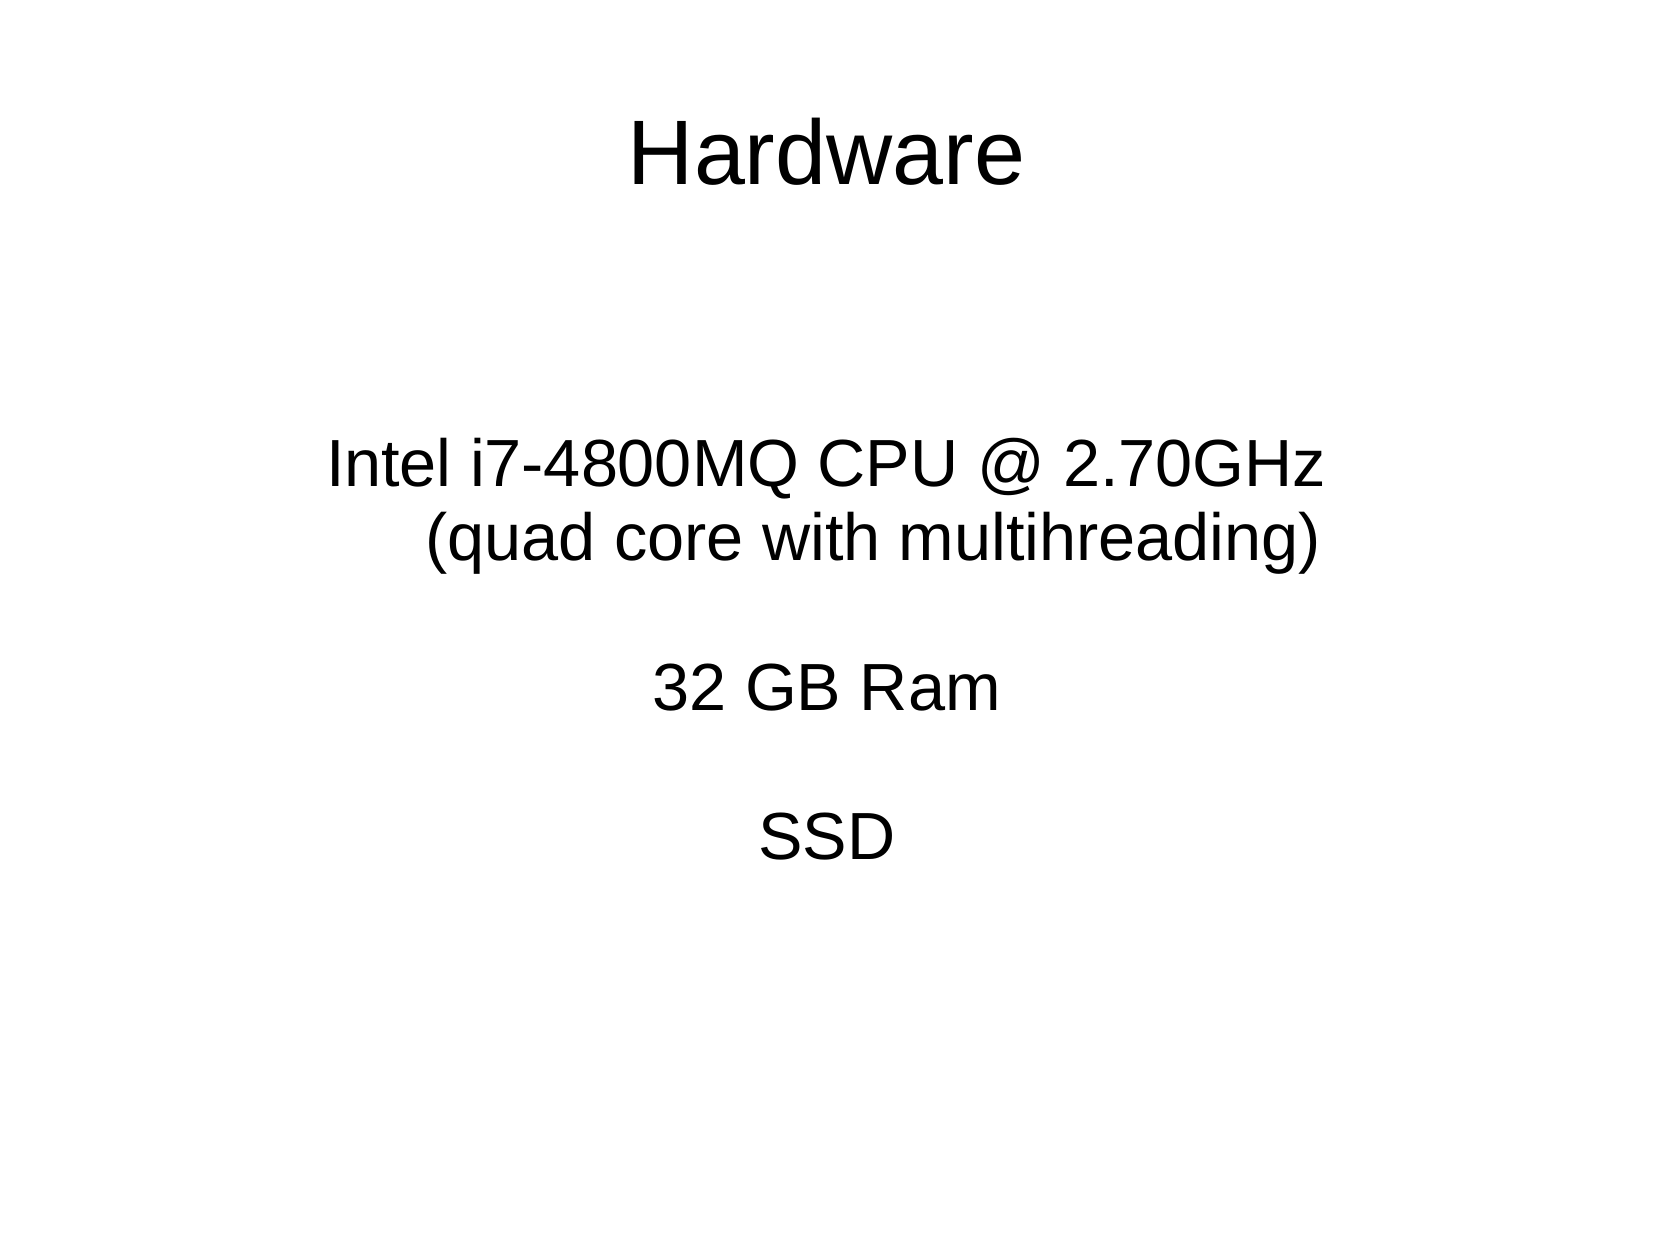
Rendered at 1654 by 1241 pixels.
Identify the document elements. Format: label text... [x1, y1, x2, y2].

title Hardware [82, 49, 1571, 257]
subtitle Intel i7-4800MQ CPU @ 2.70GHz (quad core with multihreading) 32 GB Ram SSD [82, 290, 1571, 1010]
